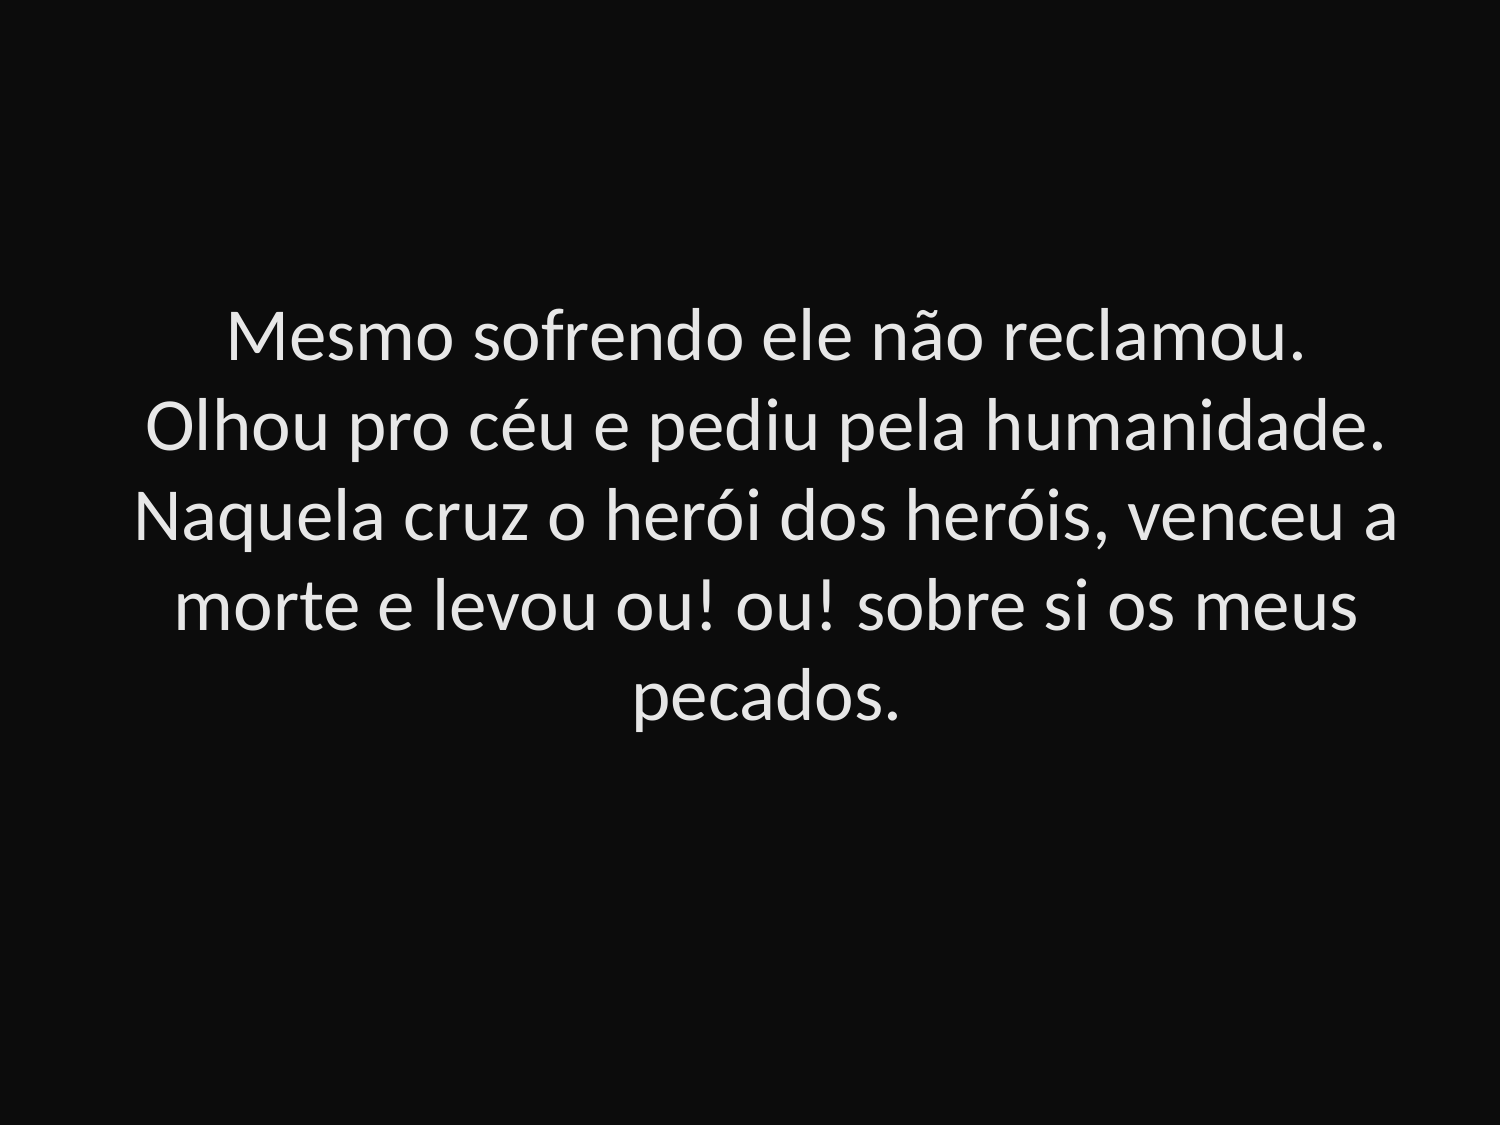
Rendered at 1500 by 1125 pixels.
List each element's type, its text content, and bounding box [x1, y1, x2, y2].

title Mesmo sofrendo ele não reclamou. Olhou pro céu e pediu pela humanidade. Naquela cruz o herói dos heróis, venceu a morte e levou ou! ou! sobre si os meus pecados. [75, 45, 1459, 976]
